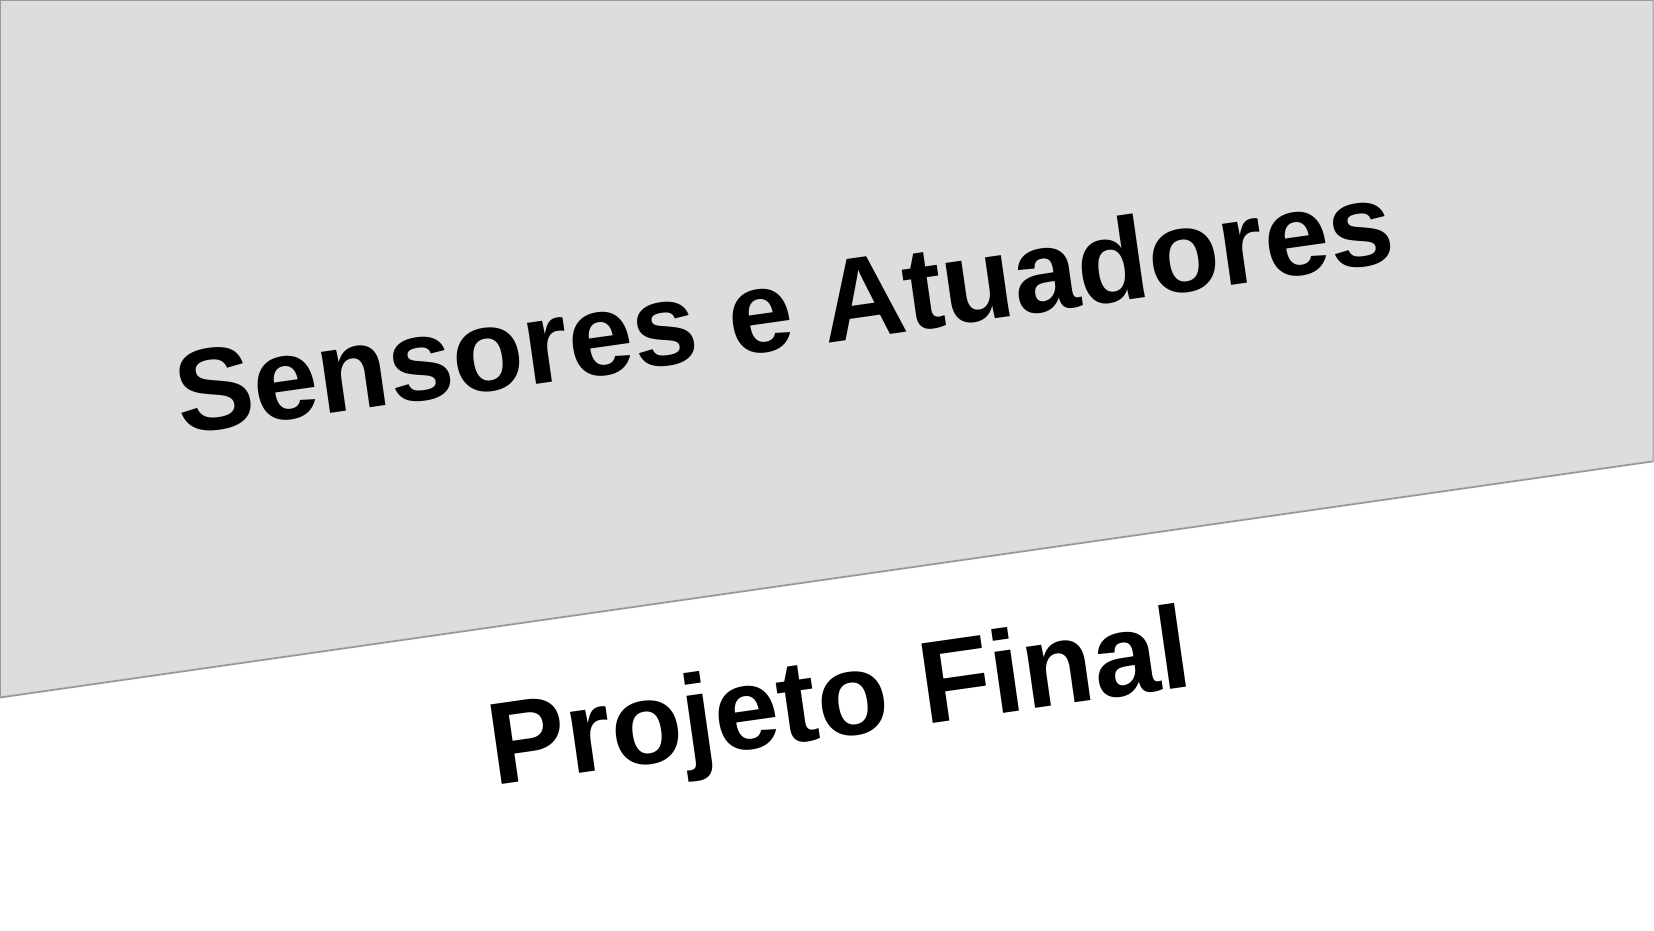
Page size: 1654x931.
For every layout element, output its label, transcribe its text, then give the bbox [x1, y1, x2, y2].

title Sensores e Atuadores Projeto Final [43, 139, 1580, 865]
text_box [100, 478, 1546, 782]
